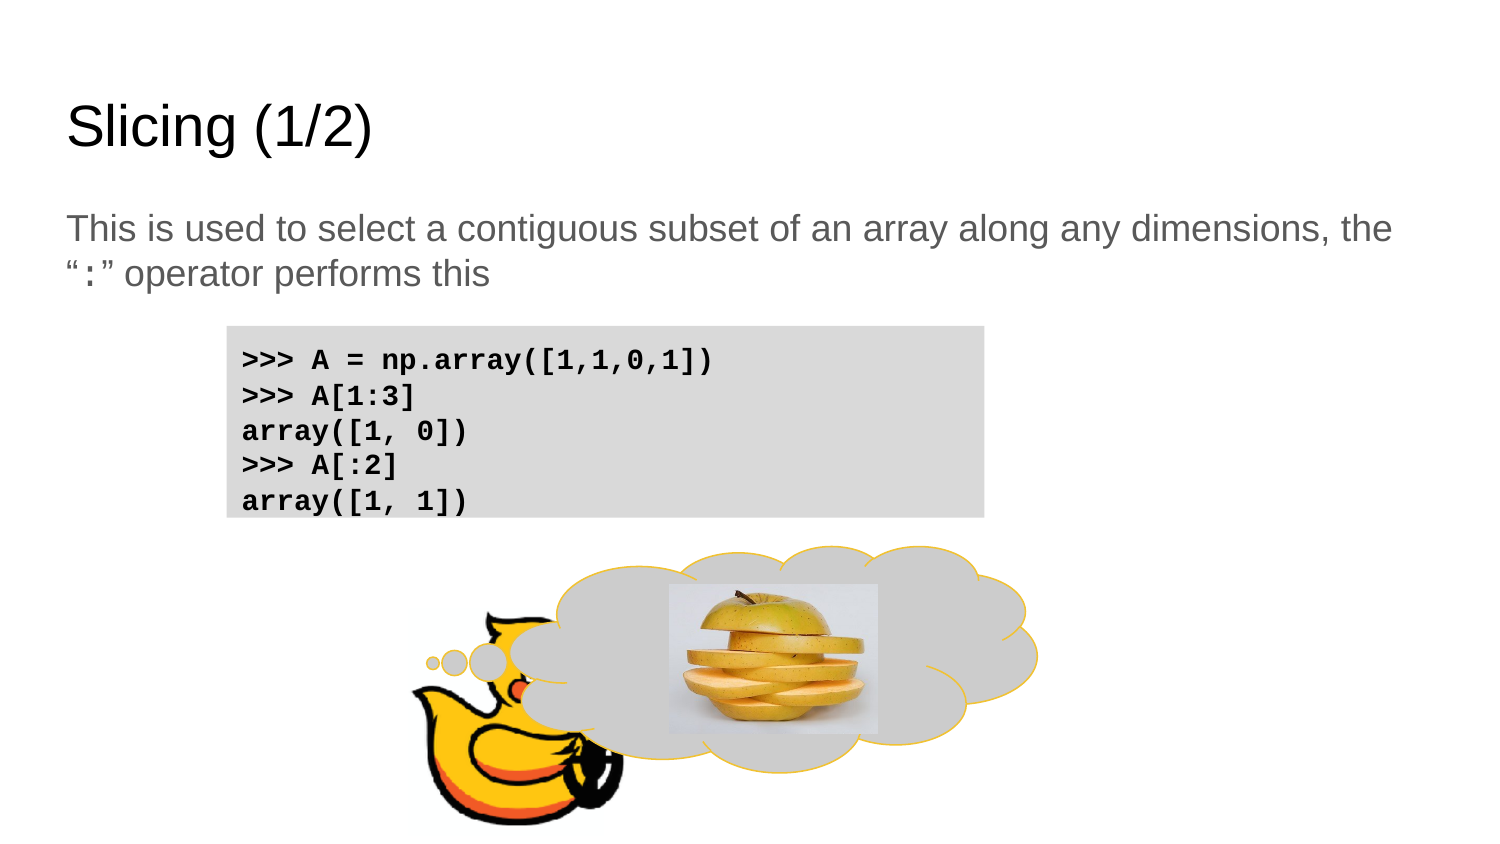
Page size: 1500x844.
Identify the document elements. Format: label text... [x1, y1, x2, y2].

text_box [469, 643, 508, 682]
title Slicing (1/2) [51, 72, 1449, 167]
picture [669, 584, 878, 734]
list This is used to select a contiguous subset of an array along any dimensions, the “:” operator performs this [51, 189, 1449, 721]
text_box [441, 650, 468, 676]
picture [408, 721, 637, 836]
text_box [509, 546, 1038, 773]
text_box >>> A = np.array([1,1,0,1]) >>> A[1:3] array([1, 0]) >>> A[:2] array([1, 1]) [226, 325, 985, 518]
text_box [426, 657, 440, 670]
